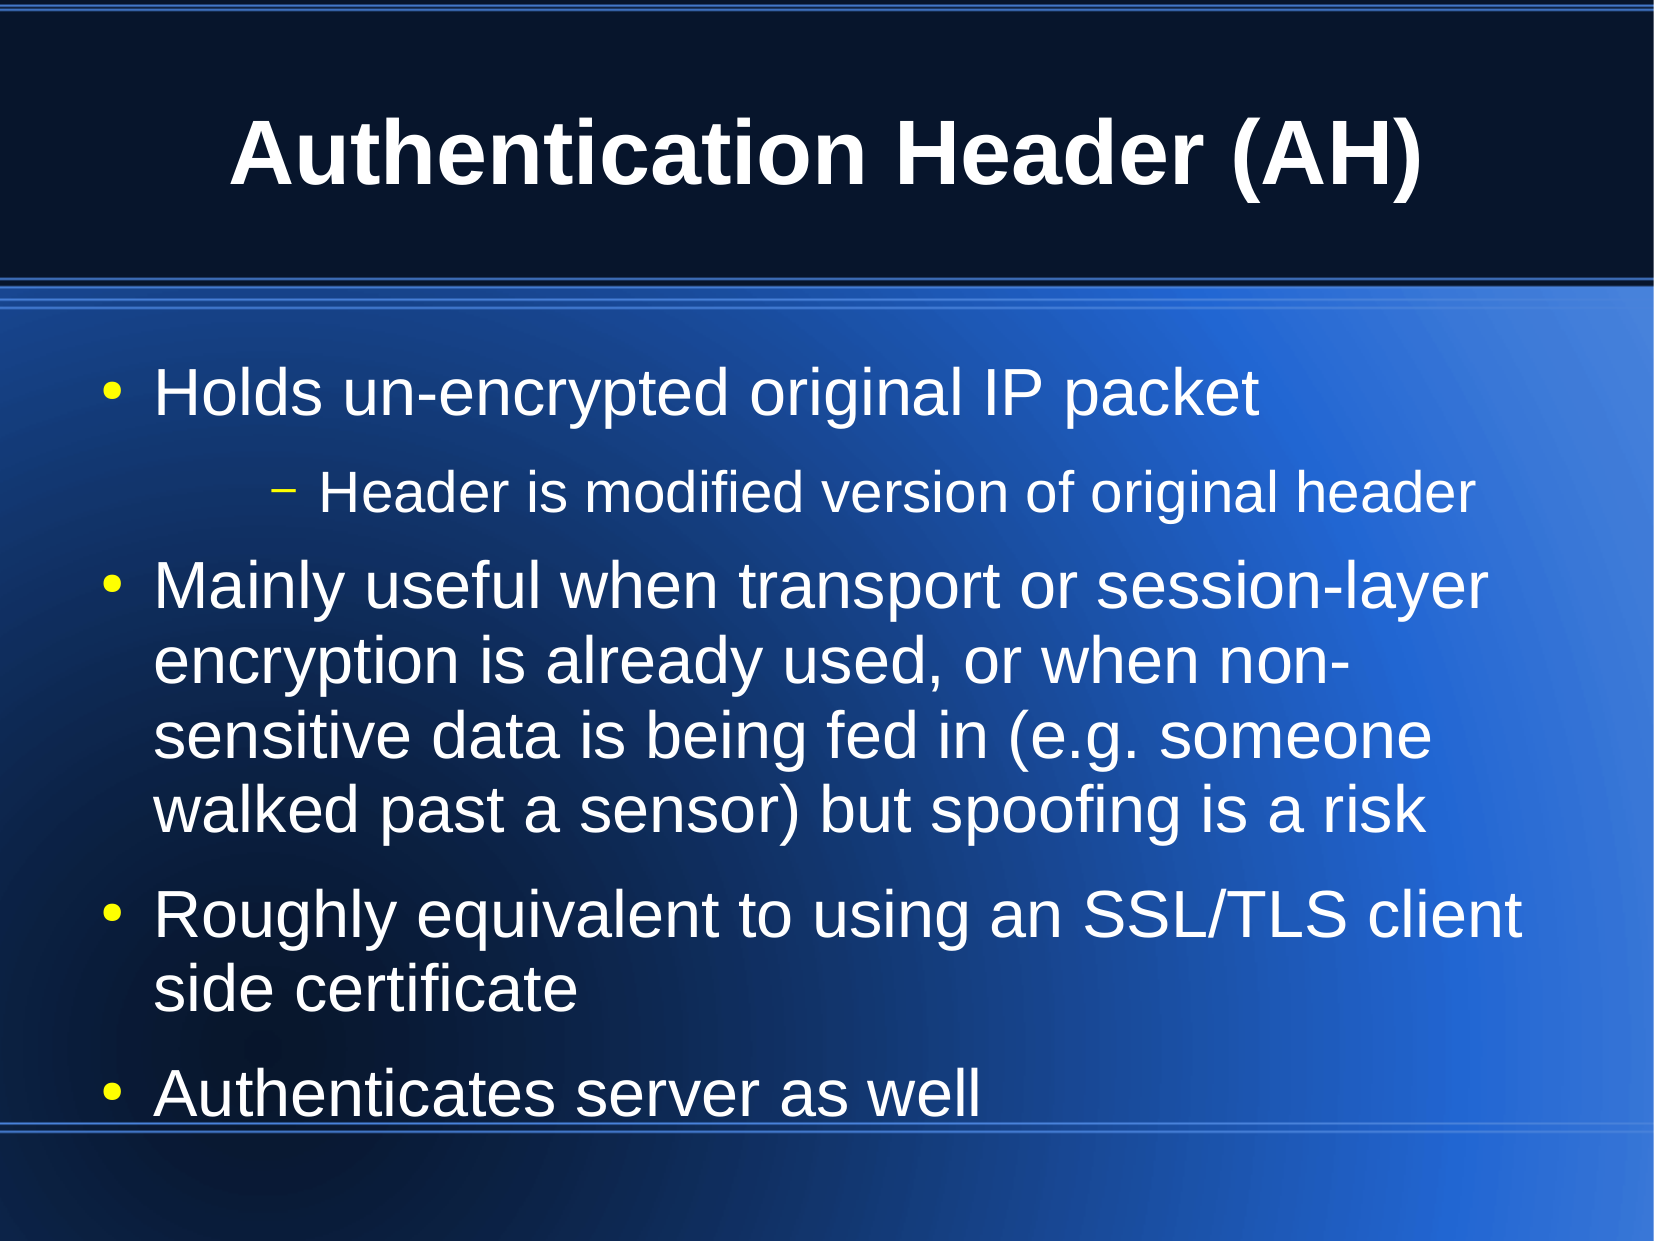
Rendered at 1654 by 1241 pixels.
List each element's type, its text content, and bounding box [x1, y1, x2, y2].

title Authentication Header (AH) [82, 49, 1571, 257]
list Holds un-encrypted original IP packet Header is modified version of original header Mainly useful when transport or session-layer encryption is already used, or when non-sensitive data is being fed in (e.g. someone walked past a sensor) but spoofing is a risk Roughly equivalent to using an SSL/TLS client side certificate Authenticates server as well [82, 355, 1571, 1131]
picture [0, 0, 1654, 1241]
